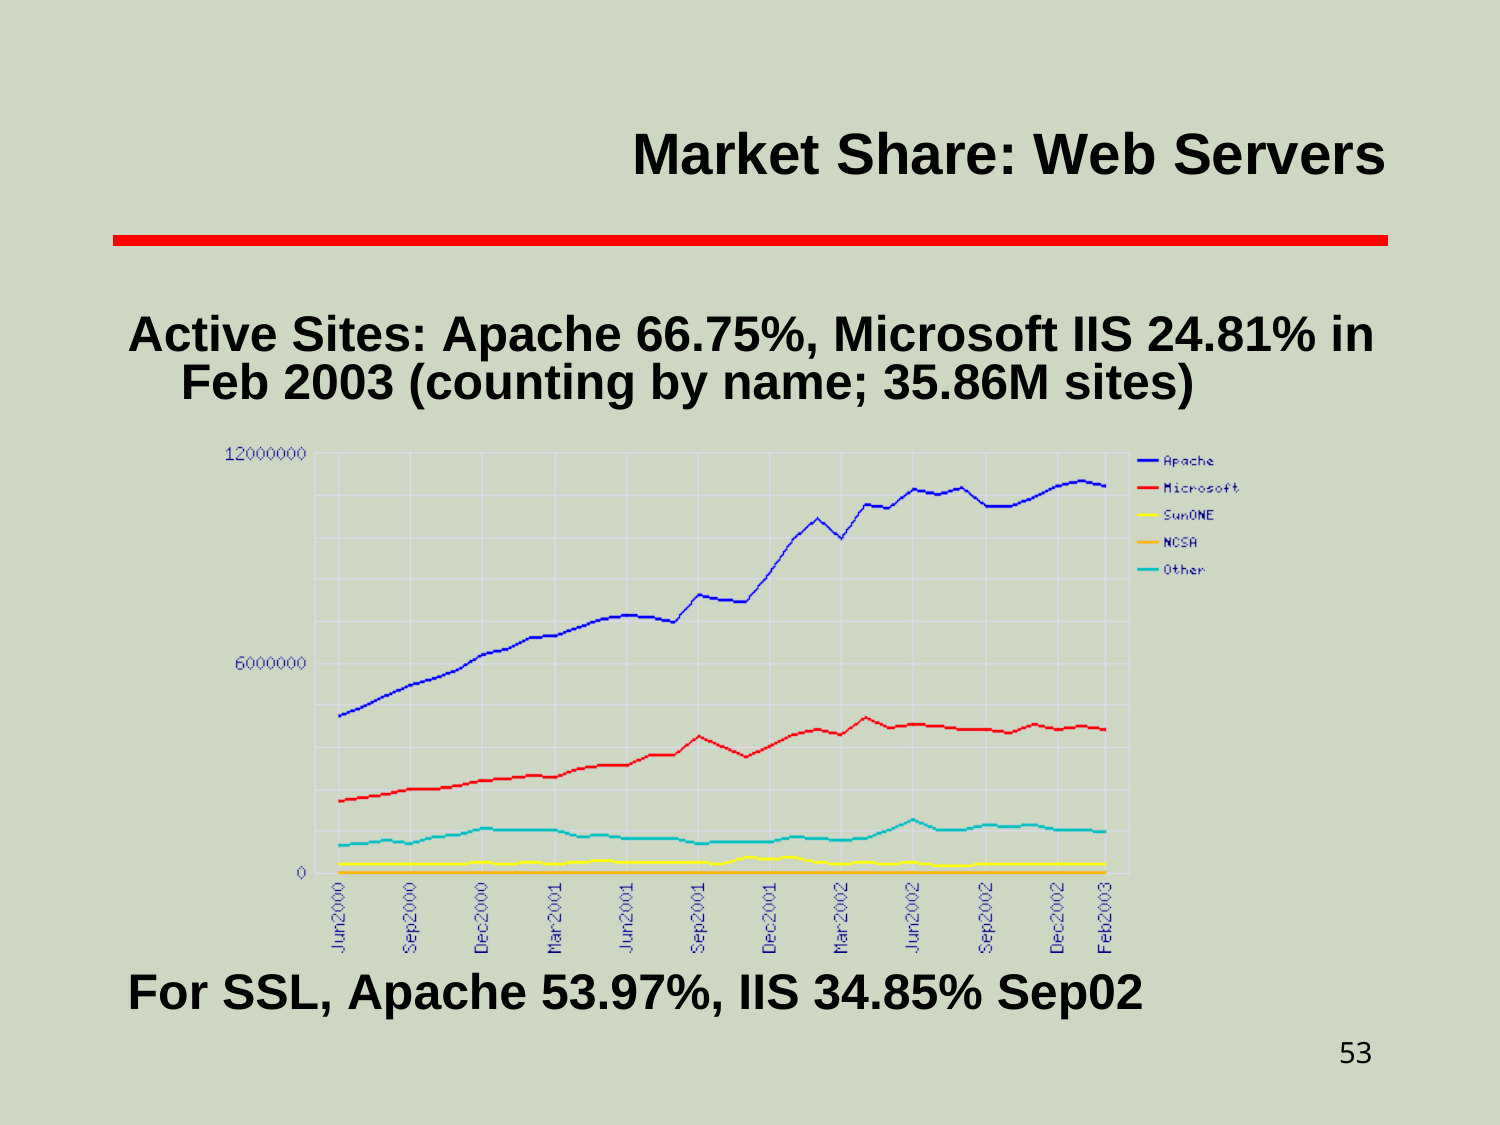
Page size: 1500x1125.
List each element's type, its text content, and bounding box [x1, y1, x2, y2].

picture [226, 442, 1248, 953]
title Market Share: Web Servers [337, 85, 1388, 224]
list Active Sites: Apache 66.75%, Microsoft IIS 24.81% in Feb 2003 (counting by name; 35.86M sites) For SSL, Apache 53.97%, IIS 34.85% Sep02 [110, 312, 1391, 1033]
